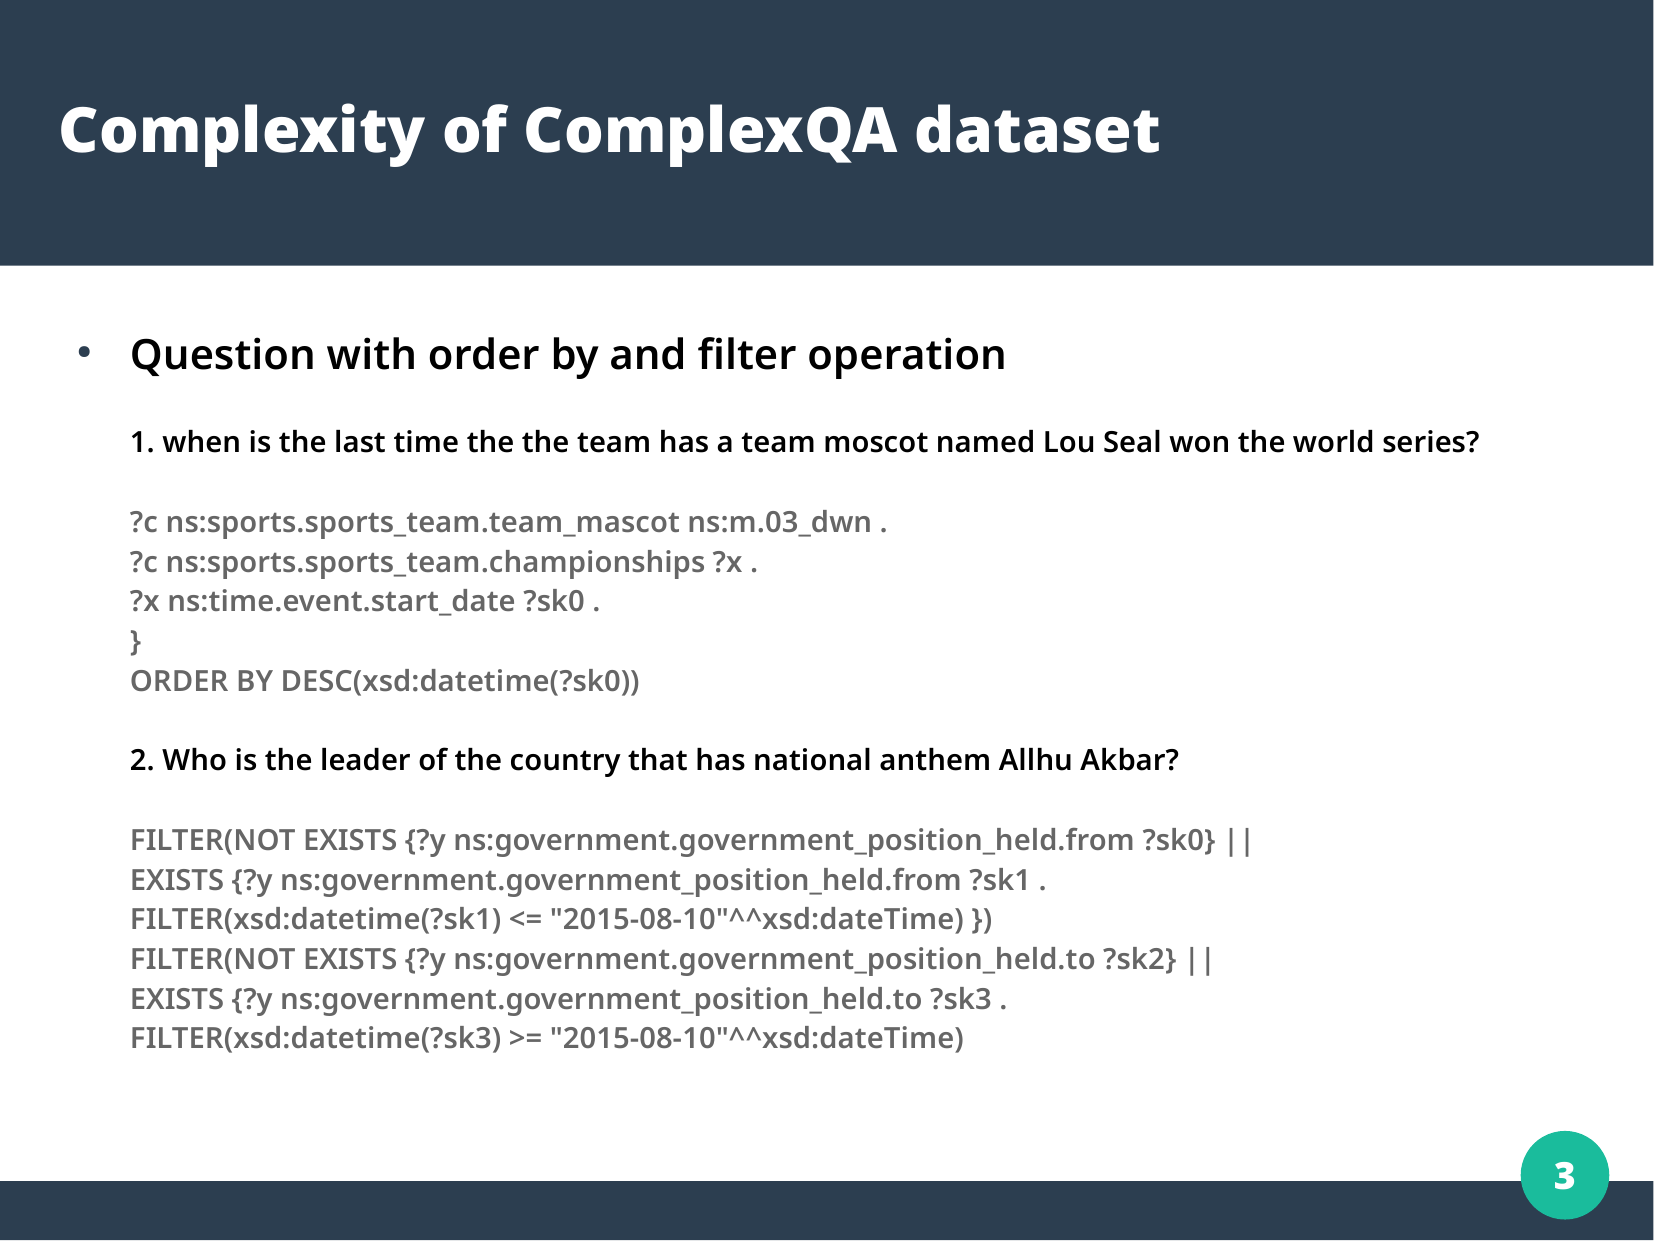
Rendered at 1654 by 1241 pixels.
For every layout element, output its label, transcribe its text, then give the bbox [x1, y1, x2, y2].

list Question with order by and filter operation 1. when is the last time the the team has a team moscot named Lou Seal won the world series? ?c ns:sports.sports_team.team_mascot ns:m.03_dwn . ?c ns:sports.sports_team.championships ?x . ?x ns:time.event.start_date ?sk0 . } ORDER BY DESC(xsd:datetime(?sk0)) 2. Who is the leader of the country that has national anthem Allhu Akbar? FILTER(NOT EXISTS {?y ns:government.government_position_held.from ?sk0} || EXISTS {?y ns:government.government_position_held.from ?sk1 . FILTER(xsd:datetime(?sk1) <= "2015-08-10"^^xsd:dateTime) }) FILTER(NOT EXISTS {?y ns:government.government_position_held.to ?sk2} || EXISTS {?y ns:government.government_position_held.to ?sk3 . FILTER(xsd:datetime(?sk3) >= "2015-08-10"^^xsd:dateTime) [59, 324, 1595, 1025]
title Complexity of ComplexQA dataset [59, 49, 1595, 207]
